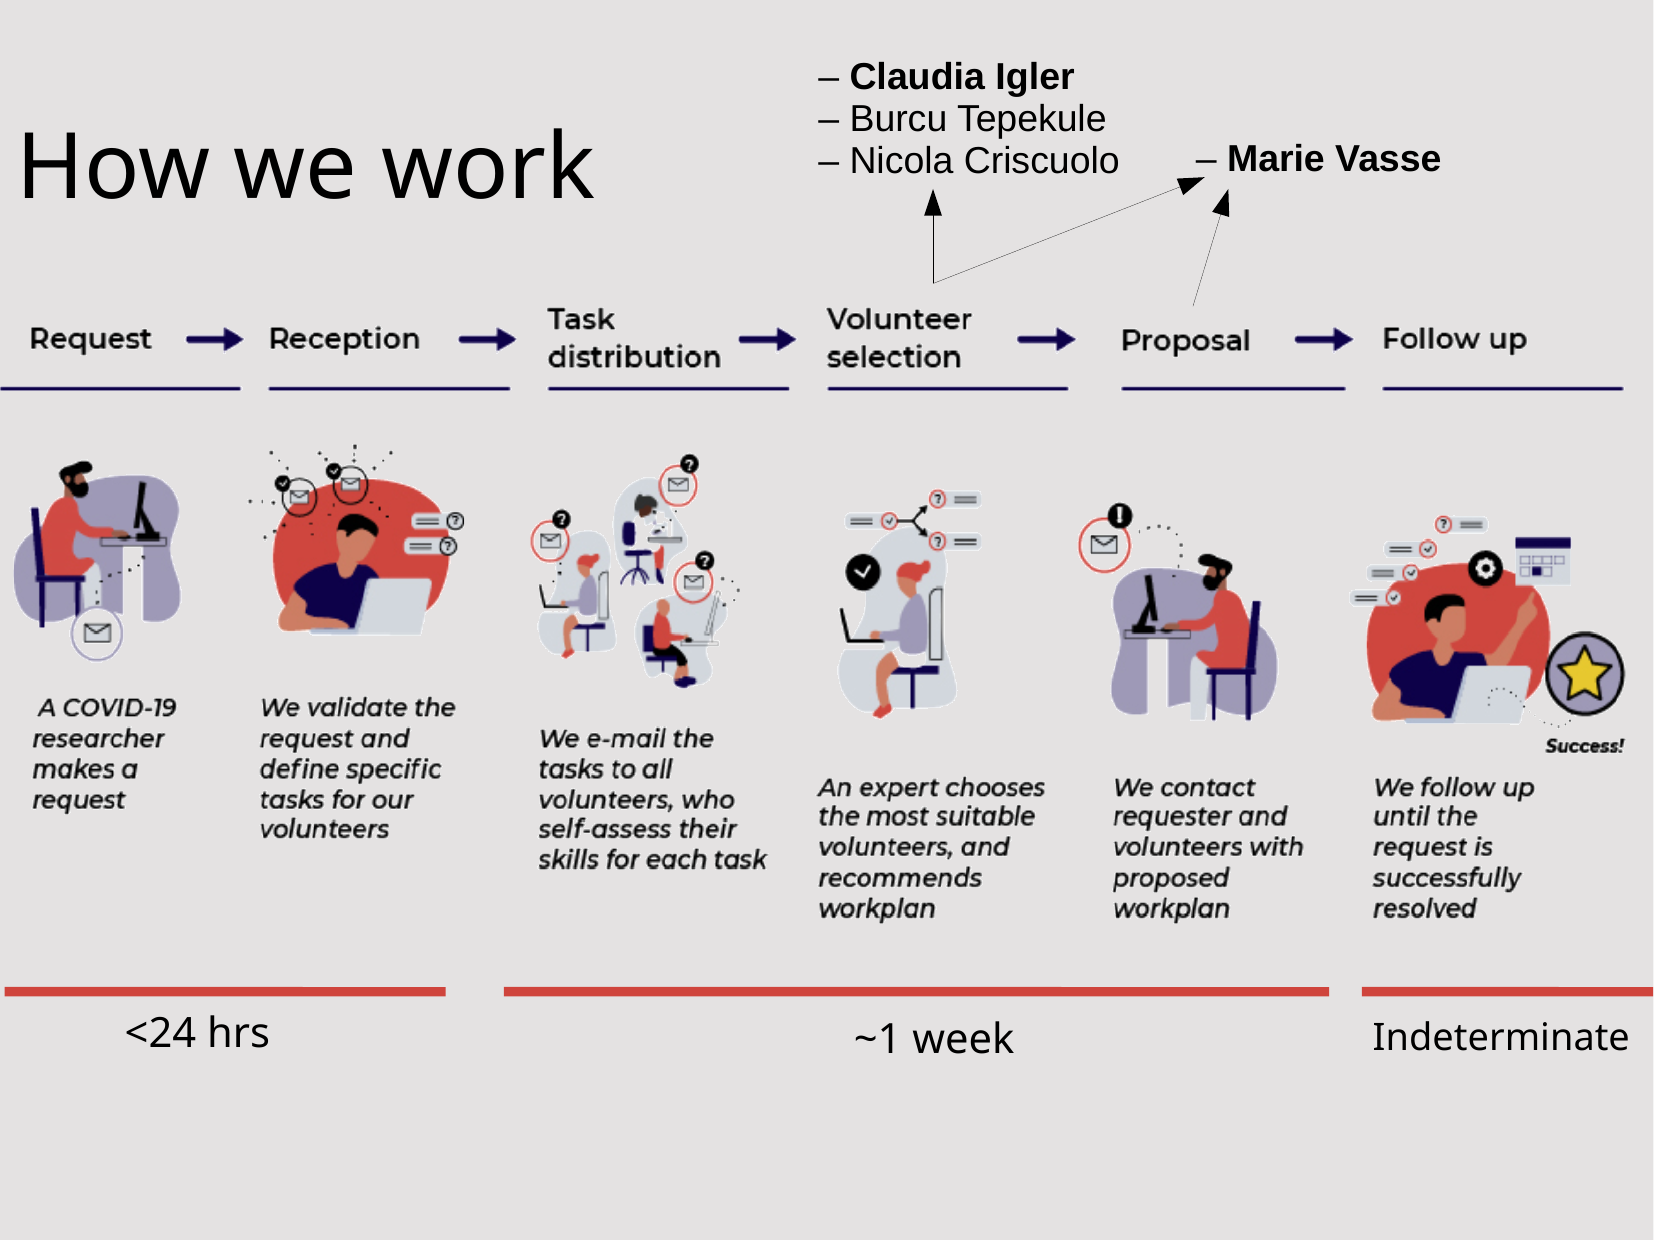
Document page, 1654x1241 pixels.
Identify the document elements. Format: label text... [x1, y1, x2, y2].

text_box How we work [1, 59, 686, 278]
text_box <24 hrs [51, 1004, 344, 1095]
text_box ~1 week [788, 1010, 1080, 1101]
picture [0, 306, 1642, 962]
text_box Indeterminate [1355, 1010, 1648, 1101]
text_box – Marie Vasse [1181, 129, 1512, 187]
text_box – Claudia Igler – Burcu Tepekule – Nicola Criscuolo [803, 48, 1135, 189]
